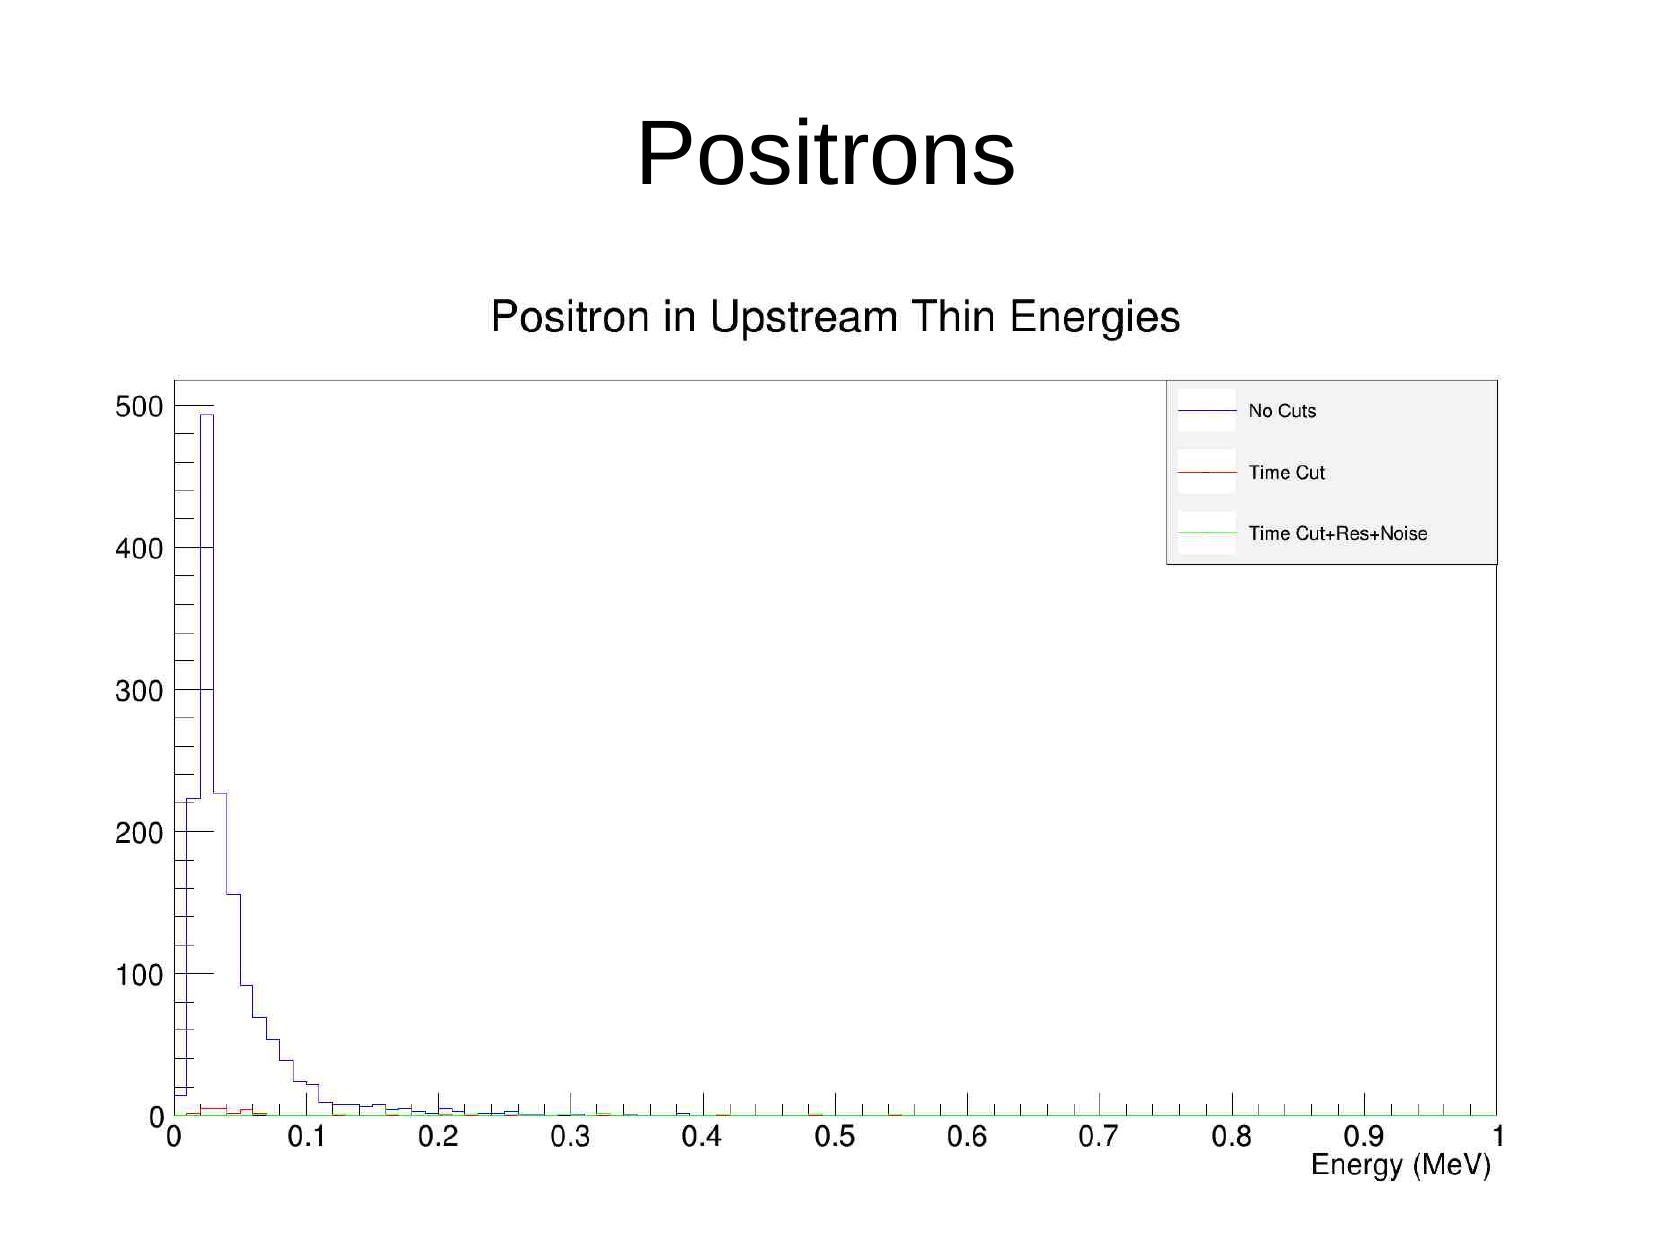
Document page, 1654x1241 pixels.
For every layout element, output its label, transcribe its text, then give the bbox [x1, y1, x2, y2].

title Positrons [82, 49, 1571, 257]
picture [8, 288, 1654, 1207]
